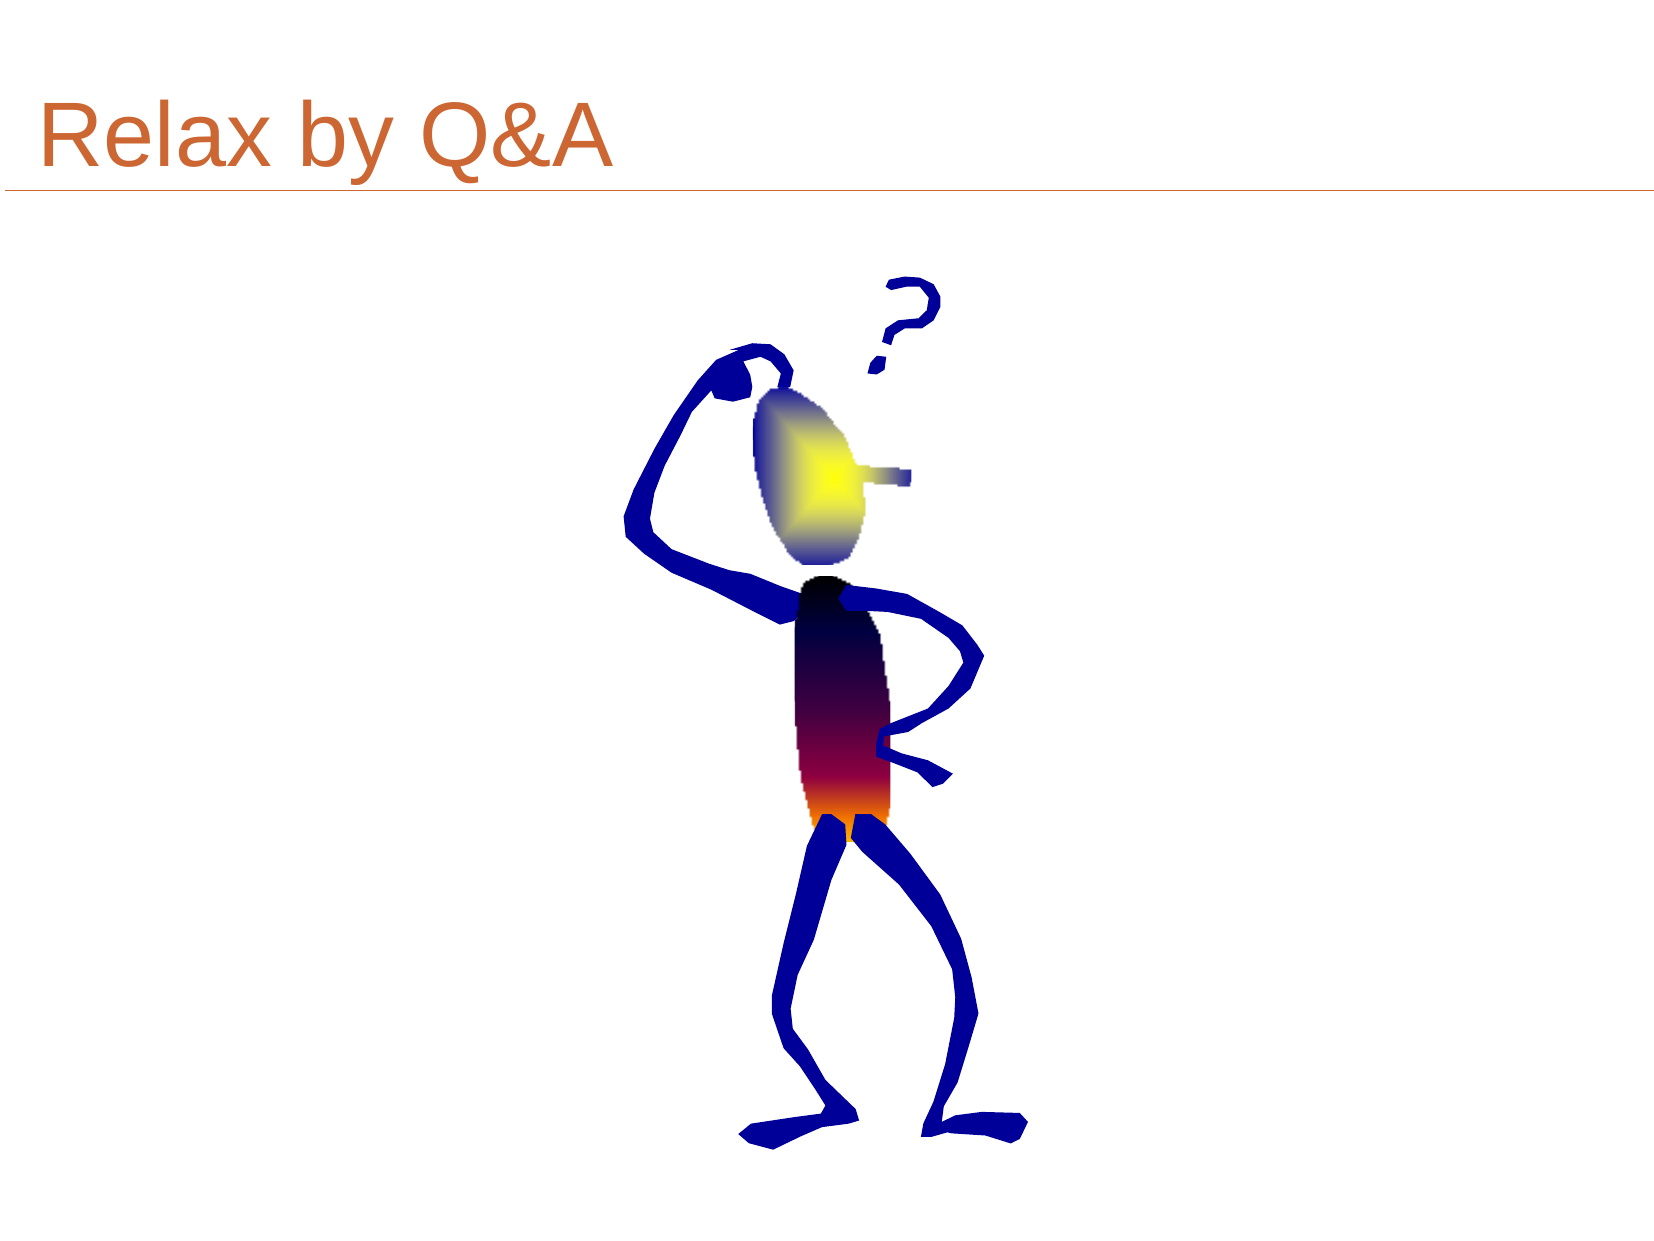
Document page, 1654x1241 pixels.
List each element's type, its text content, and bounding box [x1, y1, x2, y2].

picture [620, 273, 1030, 1151]
title Relax by Q&A [37, 31, 1651, 239]
